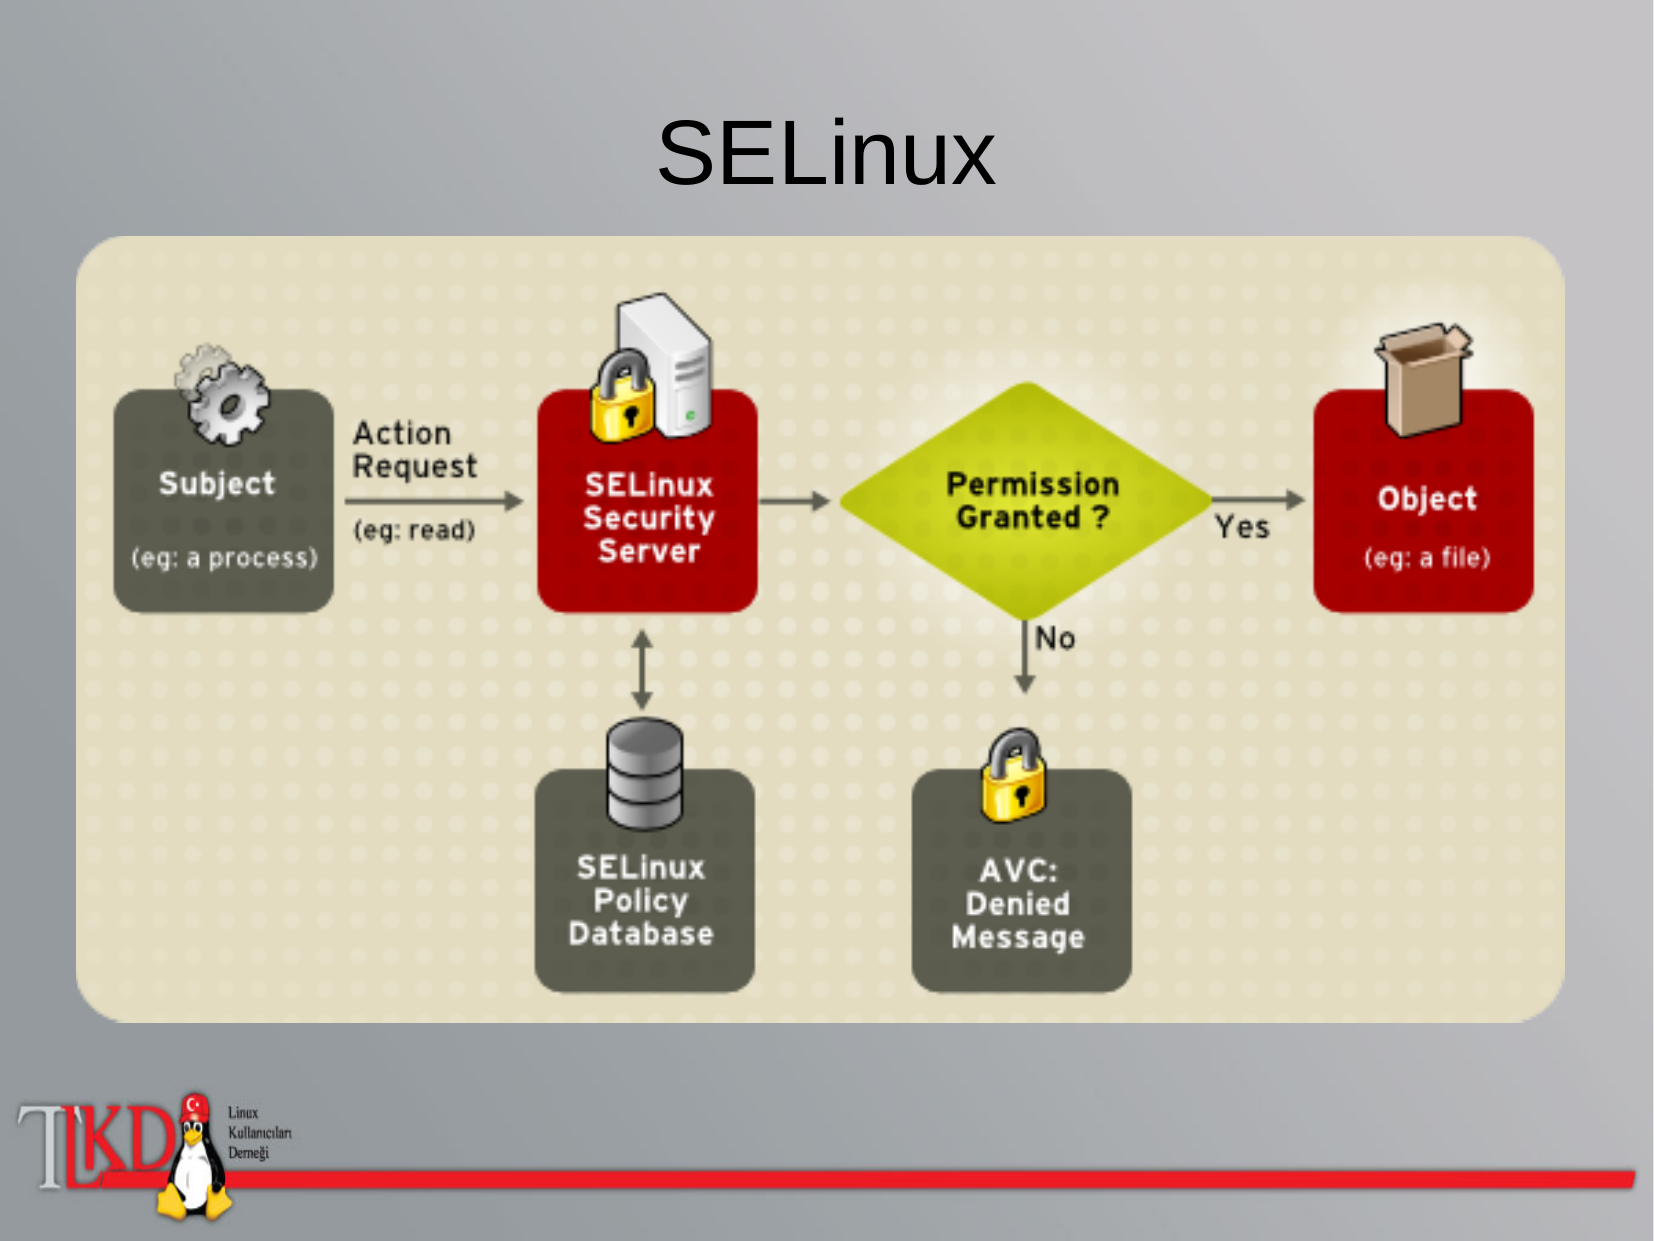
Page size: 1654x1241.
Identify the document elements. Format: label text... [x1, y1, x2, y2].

title SELinux [82, 49, 1571, 257]
picture [0, 0, 1654, 1241]
